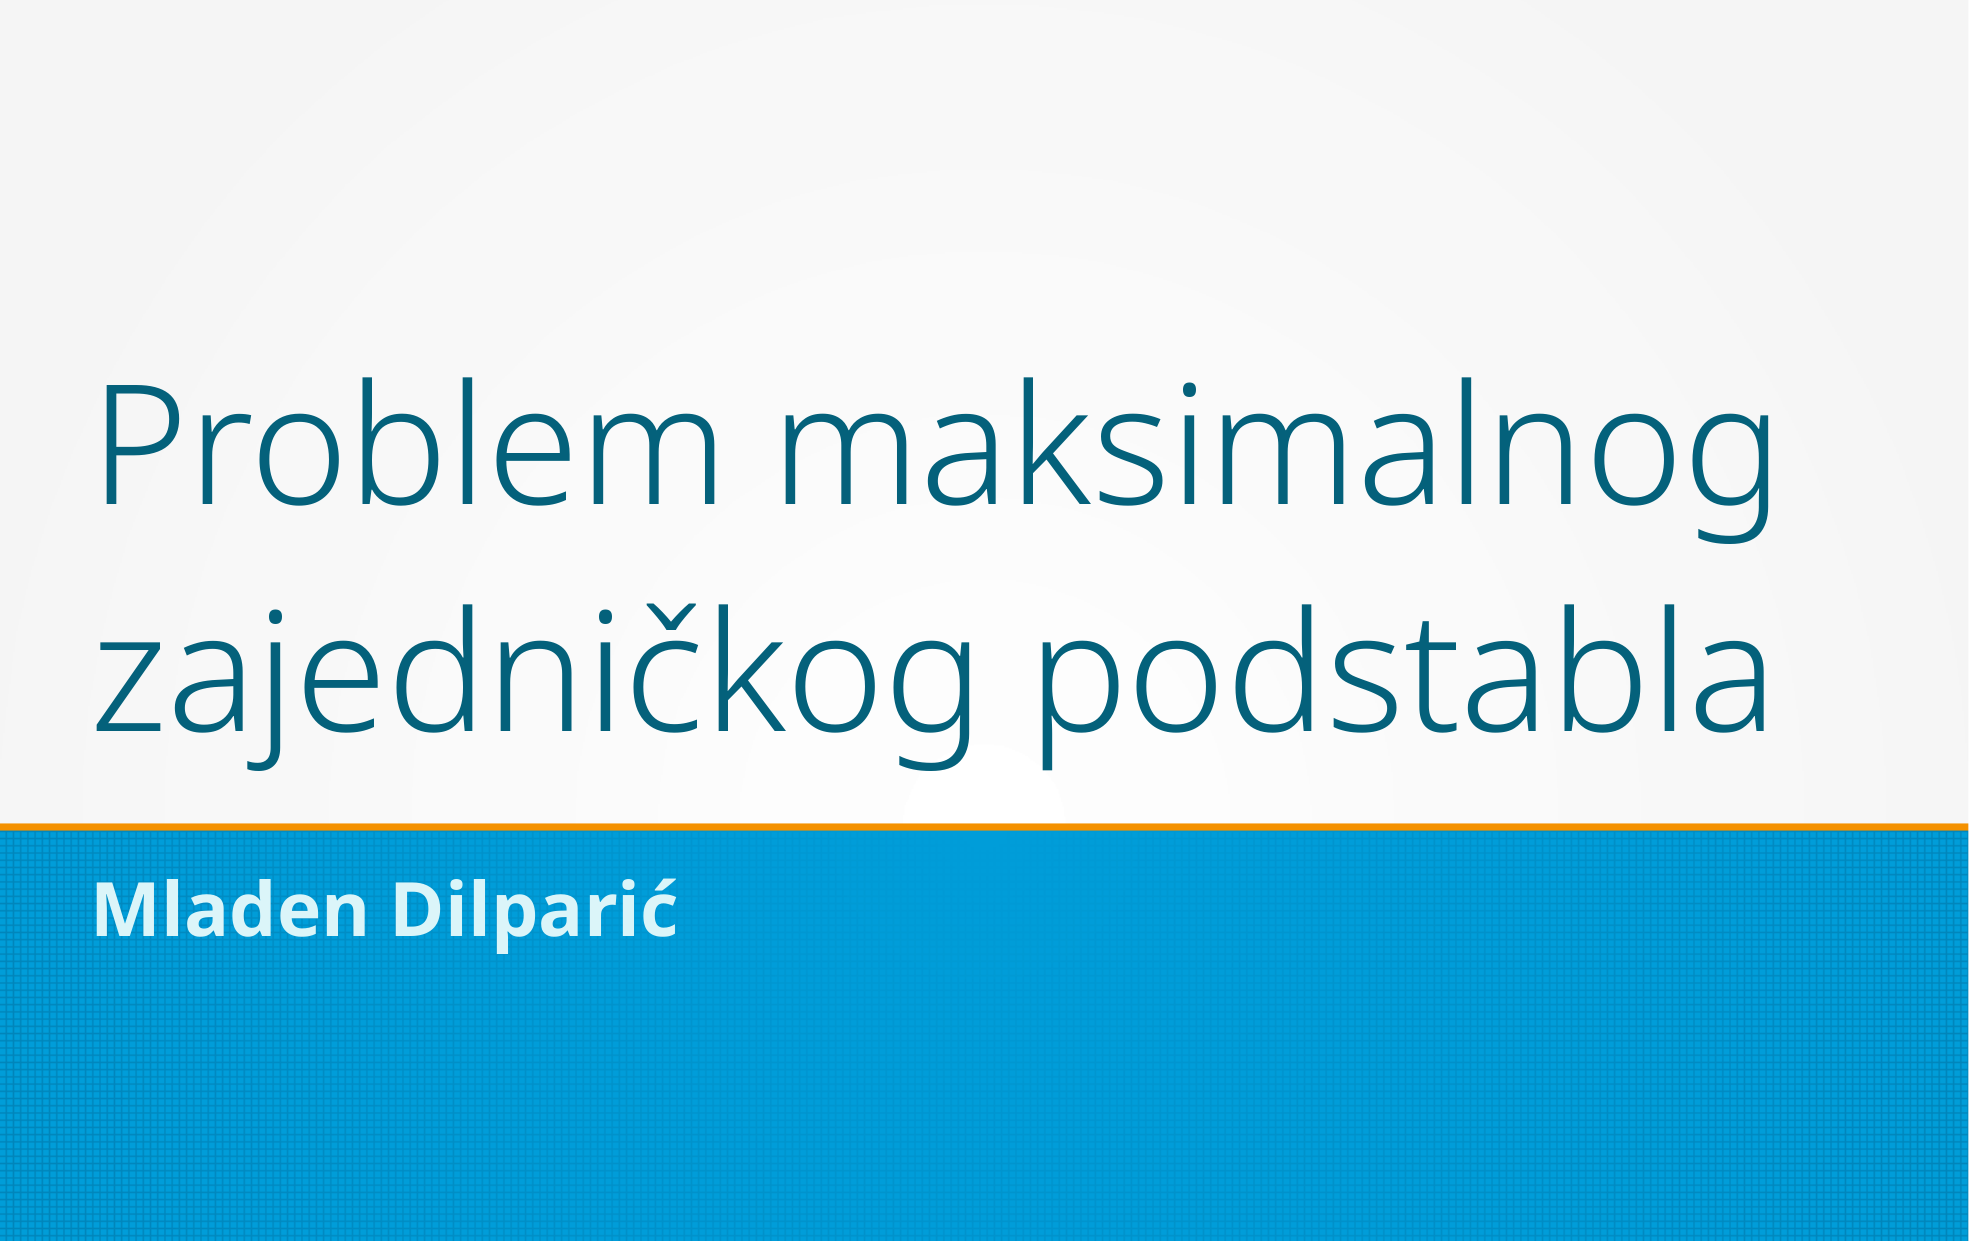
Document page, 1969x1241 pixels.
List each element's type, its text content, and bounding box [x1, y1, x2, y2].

title Problem maksimalnog zajedničkog podstabla [90, 49, 1862, 781]
picture [0, 0, 1969, 830]
subtitle Mladen Dilparić [90, 855, 1861, 1111]
